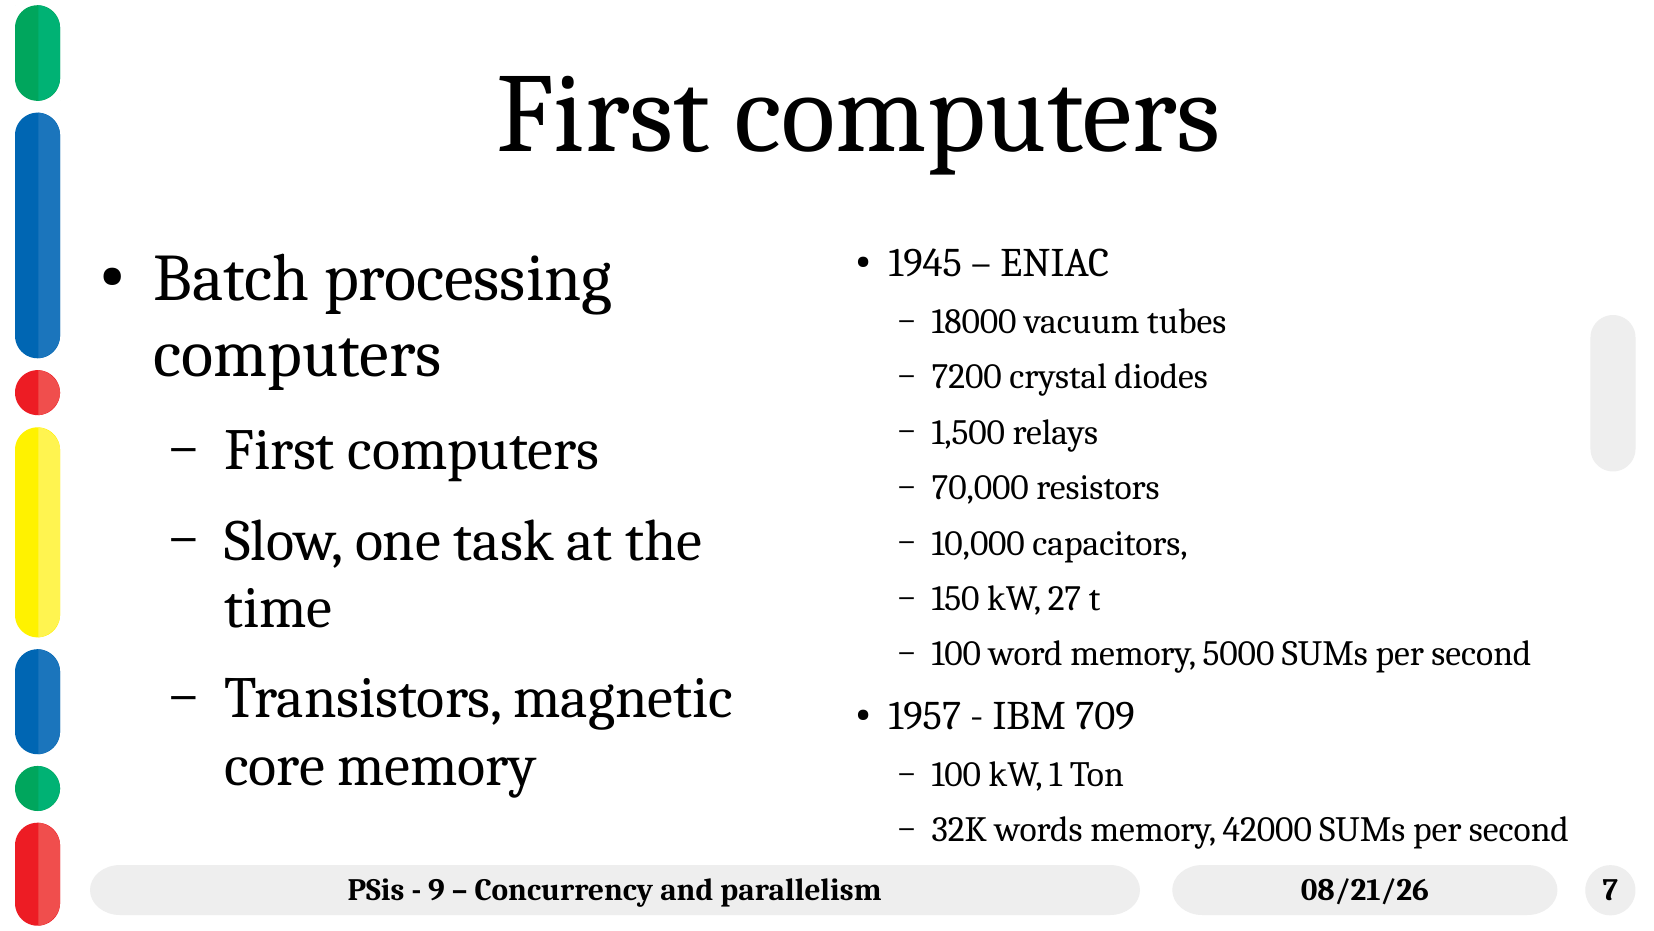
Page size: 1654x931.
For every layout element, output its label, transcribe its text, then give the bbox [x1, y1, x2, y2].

title First computers [82, 37, 1636, 193]
list 1945 – ENIAC 18000 vacuum tubes 7200 crystal diodes 1,500 relays 70,000 resistors 10,000 capacitors, 150 kW, 27 t 100 word memory, 5000 SUMs per second 1957 - IBM 709 100 kW, 1 Ton 32K words memory, 42000 SUMs per second [845, 240, 1572, 866]
list Batch processing computers First computers Slow, one task at the time Transistors, magnetic core memory [82, 240, 809, 866]
